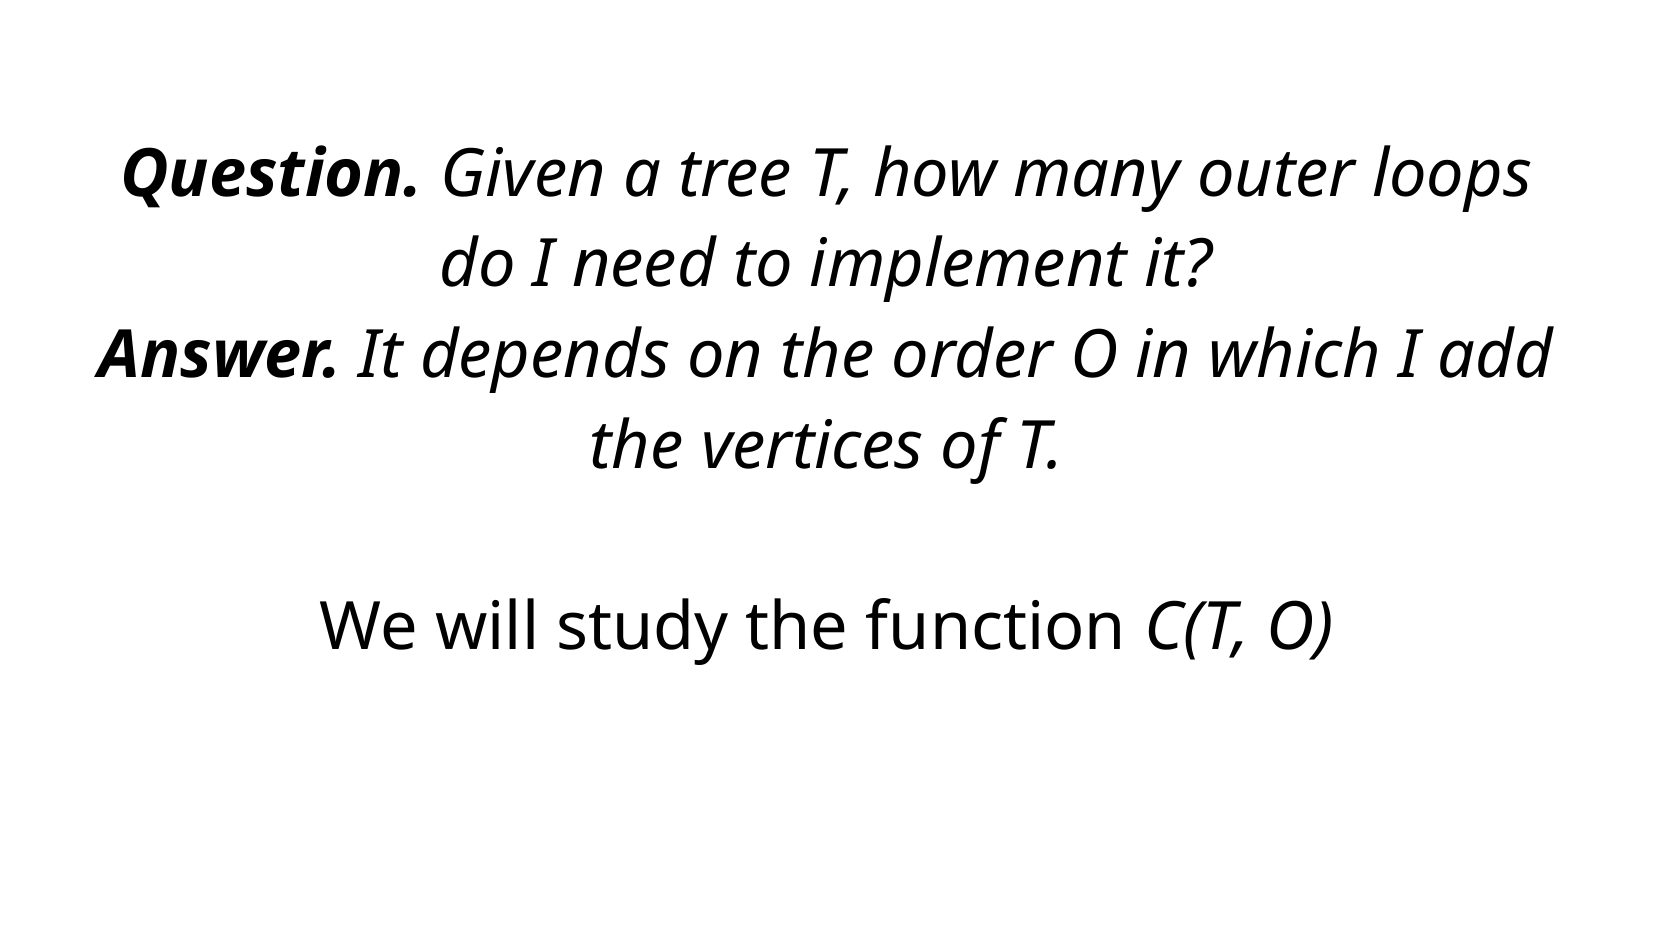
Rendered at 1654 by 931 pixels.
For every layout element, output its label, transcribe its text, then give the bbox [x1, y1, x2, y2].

subtitle Question. Given a tree T, how many outer loops do I need to implement it? Answer. It depends on the order O in which I add the vertices of T. We will study the function C(T, O) [82, 37, 1571, 757]
